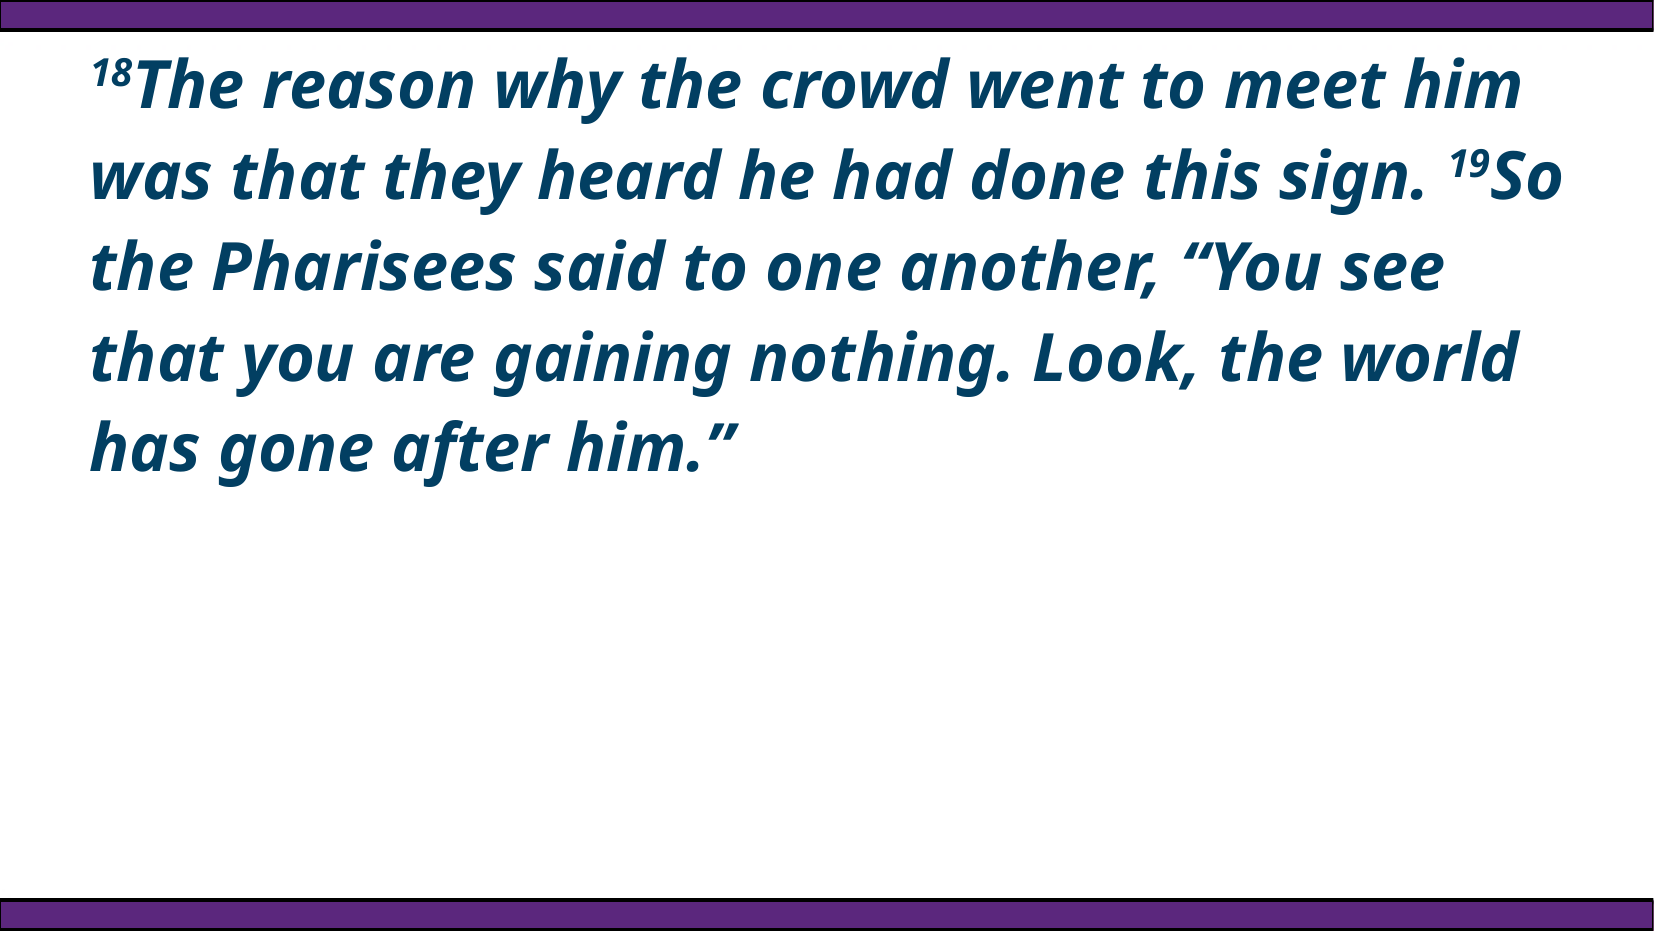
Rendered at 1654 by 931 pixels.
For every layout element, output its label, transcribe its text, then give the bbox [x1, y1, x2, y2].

text_box [0, 900, 1654, 931]
text_box 18The reason why the crowd went to meet him was that they heard he had done this sign. 19So the Pharisees said to one another, “You see that you are gaining nothing. Look, the world has gone after him.” [75, 30, 1591, 489]
picture [0, 31, 1654, 900]
text_box [0, 0, 1654, 31]
